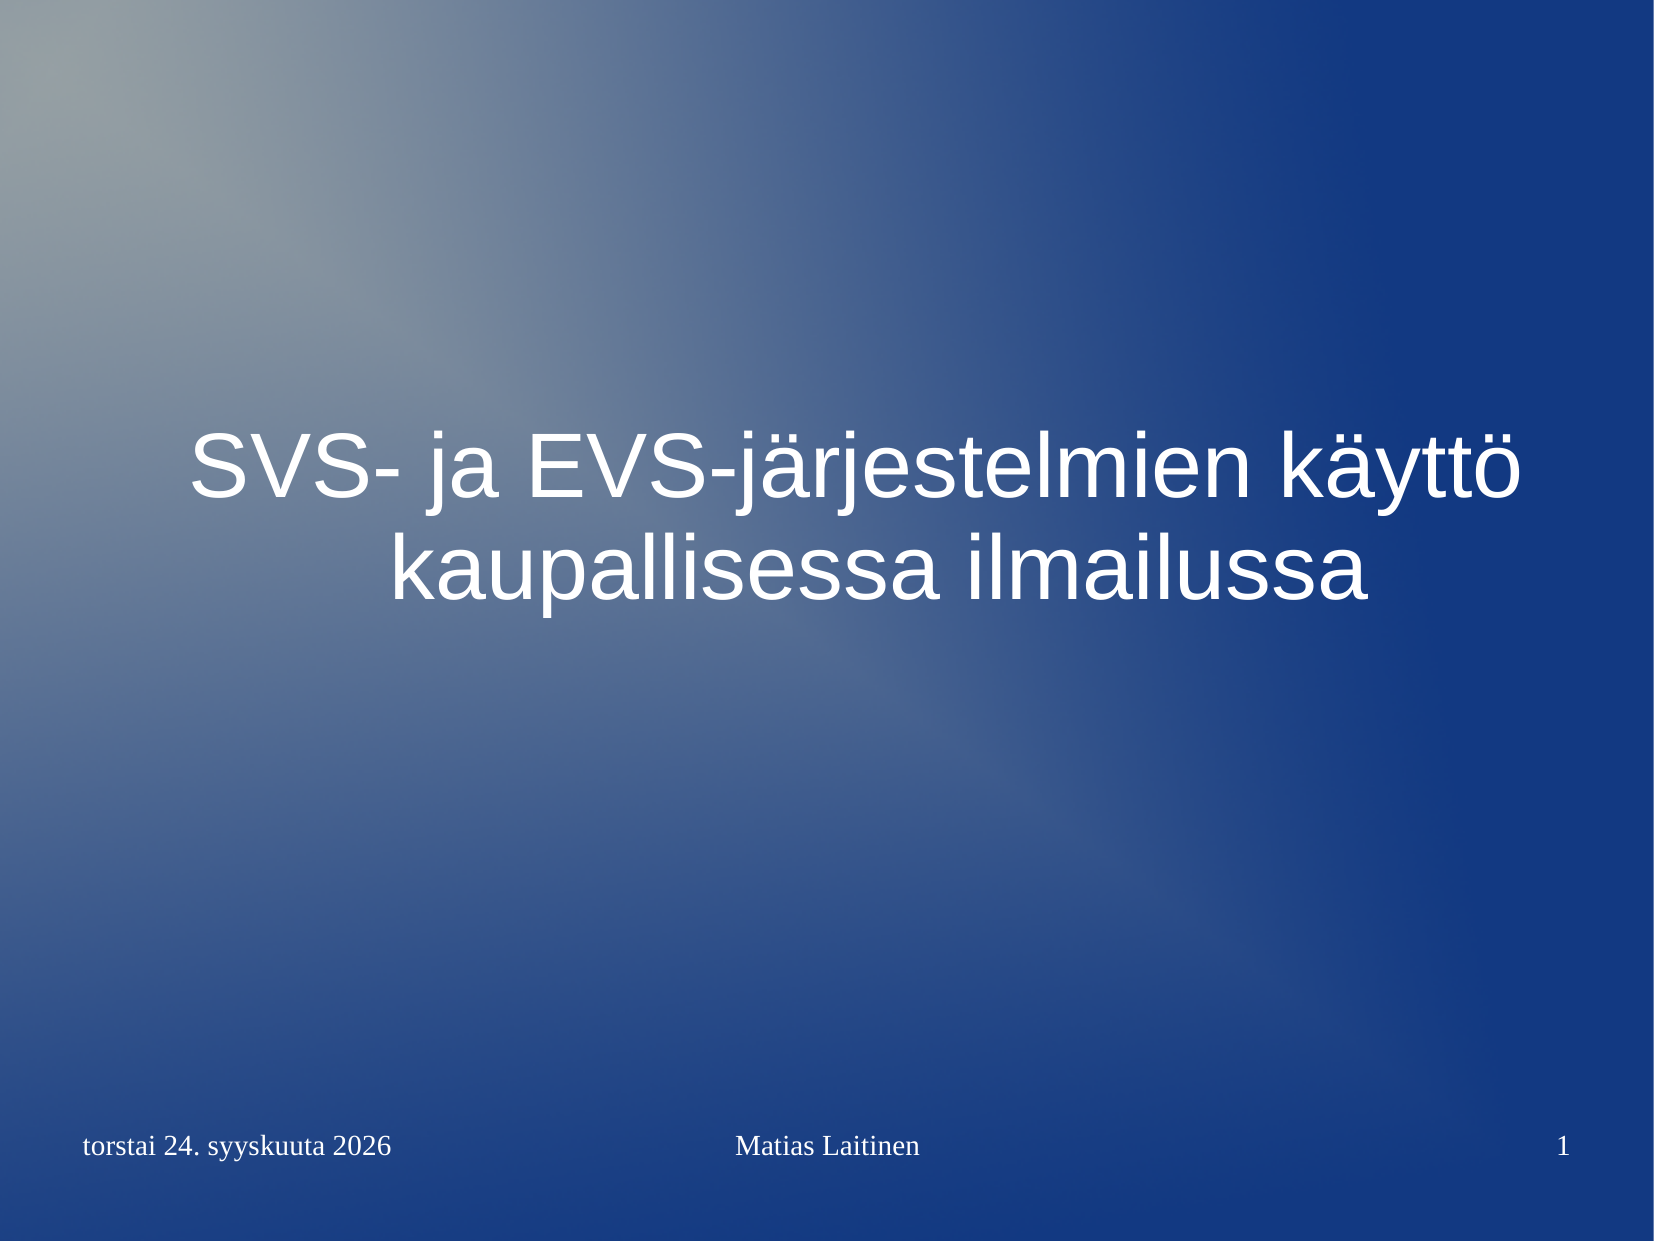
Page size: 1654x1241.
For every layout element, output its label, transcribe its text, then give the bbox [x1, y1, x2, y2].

picture [0, 0, 1654, 1241]
title SVS- ja EVS-järjestelmien käyttö kaupallisessa ilmailussa [76, 413, 1565, 621]
